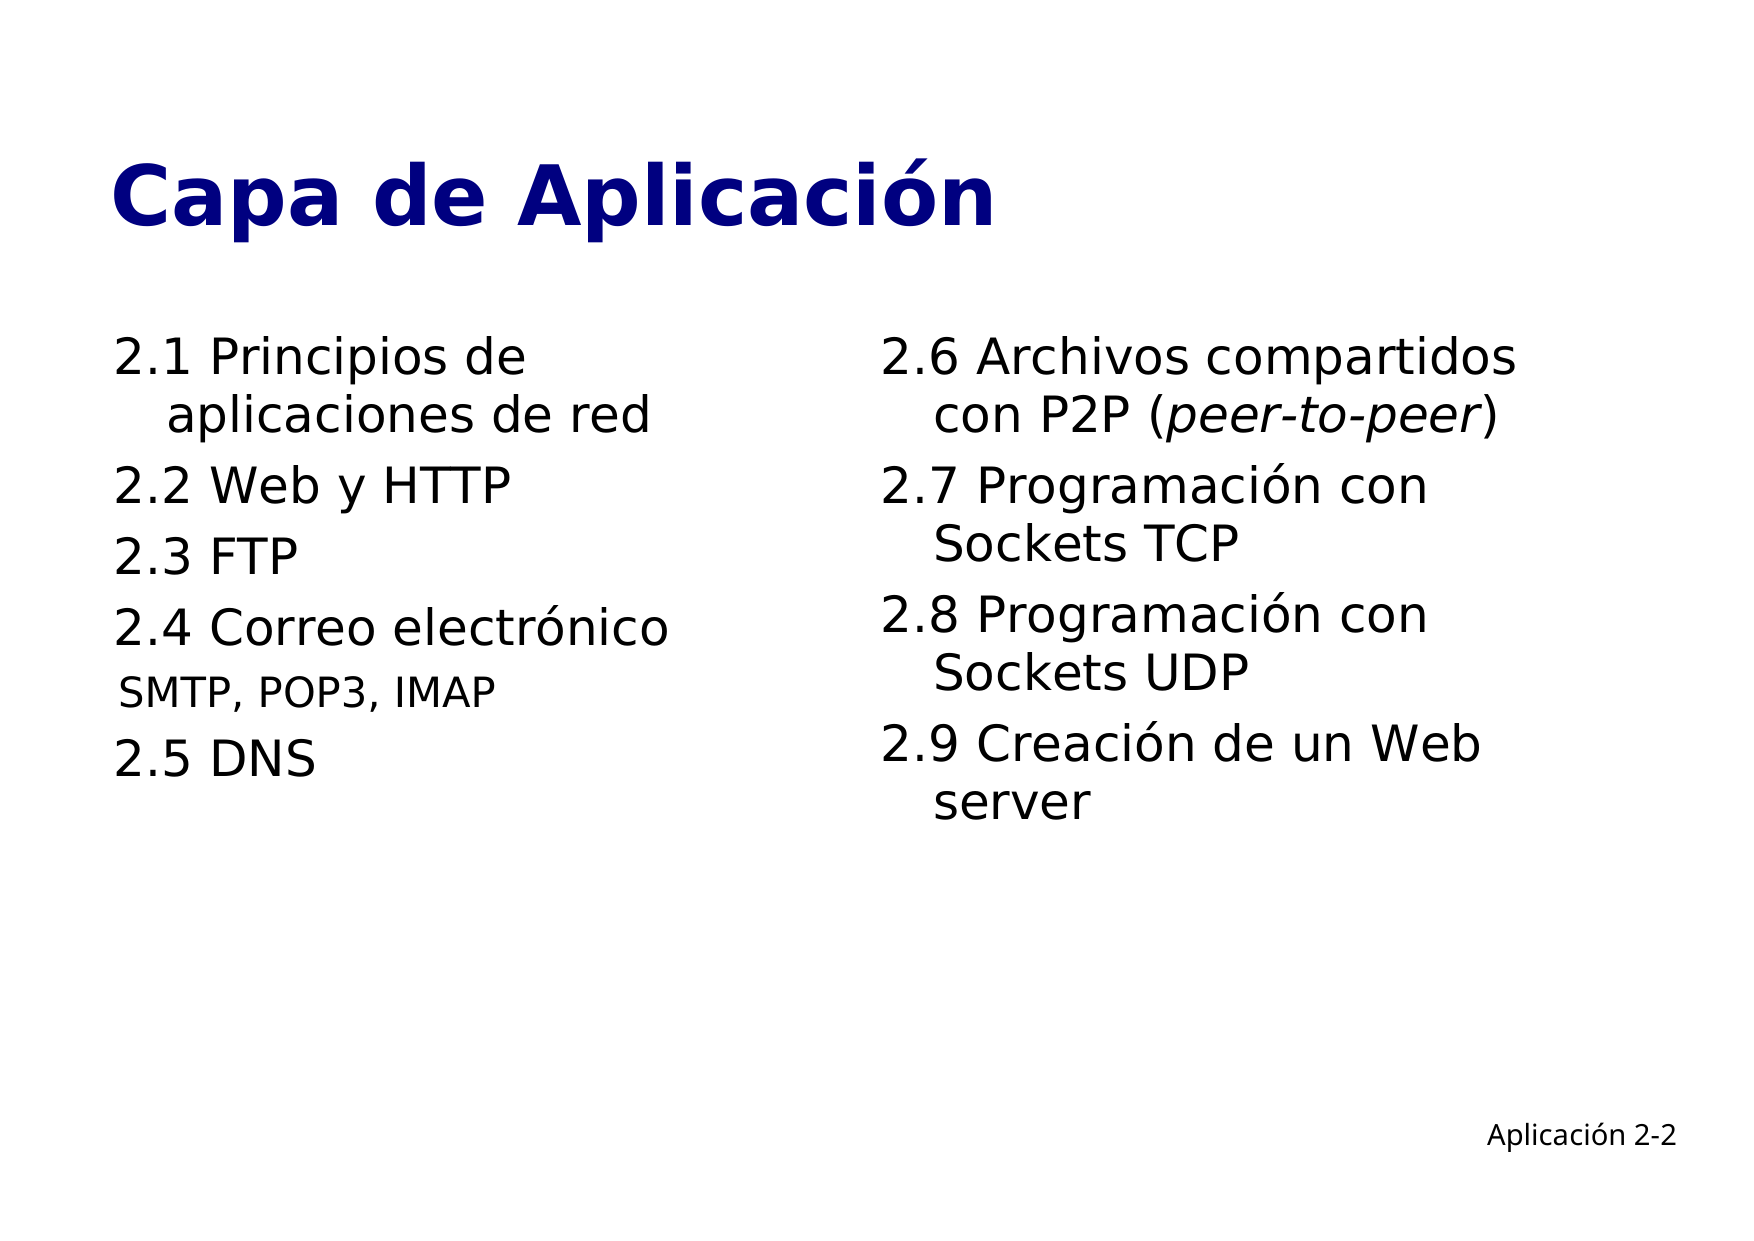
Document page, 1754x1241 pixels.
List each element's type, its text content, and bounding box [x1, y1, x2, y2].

list 2.1 Principios de aplicaciones de red 2.2 Web y HTTP 2.3 FTP 2.4 Correo electrónico SMTP, POP3, IMAP 2.5 DNS [95, 320, 1671, 1125]
title Capa de Aplicación [95, 88, 1671, 305]
list 2.6 Archivos compartidos con P2P (peer-to-peer) 2.7 Programación con Sockets TCP 2.8 Programación con Sockets UDP 2.9 Creación de un Web server [862, 320, 1589, 1083]
